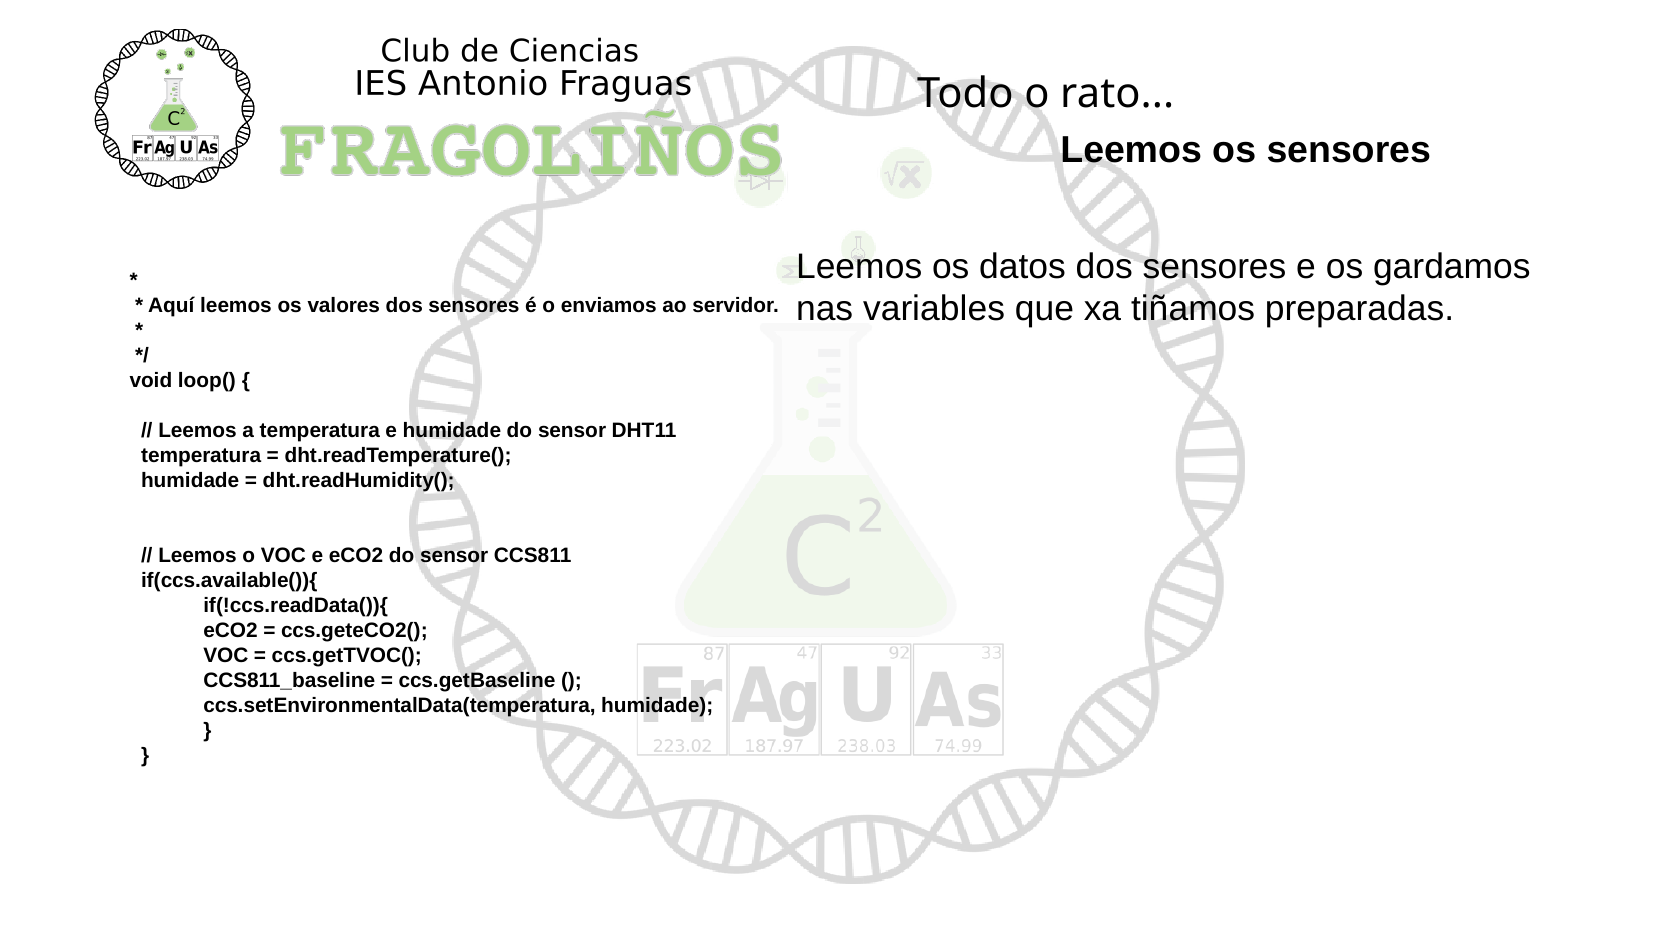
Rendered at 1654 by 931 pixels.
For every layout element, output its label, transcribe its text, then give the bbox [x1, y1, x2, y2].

text_box Todo o rato... [902, 58, 1589, 118]
text_box Leemos os datos dos sensores e os gardamos nas variables que xa tiñamos preparadas. [781, 227, 1548, 343]
picture [409, 343, 1245, 884]
text_box Leemos os sensores [902, 118, 1589, 178]
picture [82, 29, 1245, 252]
text_box * * Aquí leemos os valores dos sensores é o enviamos ao servidor. * */ void loop() { // Leemos a temperatura e humidade do sensor DHT11 temperatura = dht.readTemperature(); humidade = dht.readHumidity(); // Leemos o VOC e eCO2 do sensor CCS811 if(ccs.available()){ if(!ccs.readData()){ eCO2 = ccs.geteCO2(); VOC = ccs.getTVOC(); CCS811_baseline = ccs.getBaseline (); ccs.setEnvironmentalData(temperatura, humidade); } } [114, 252, 847, 782]
